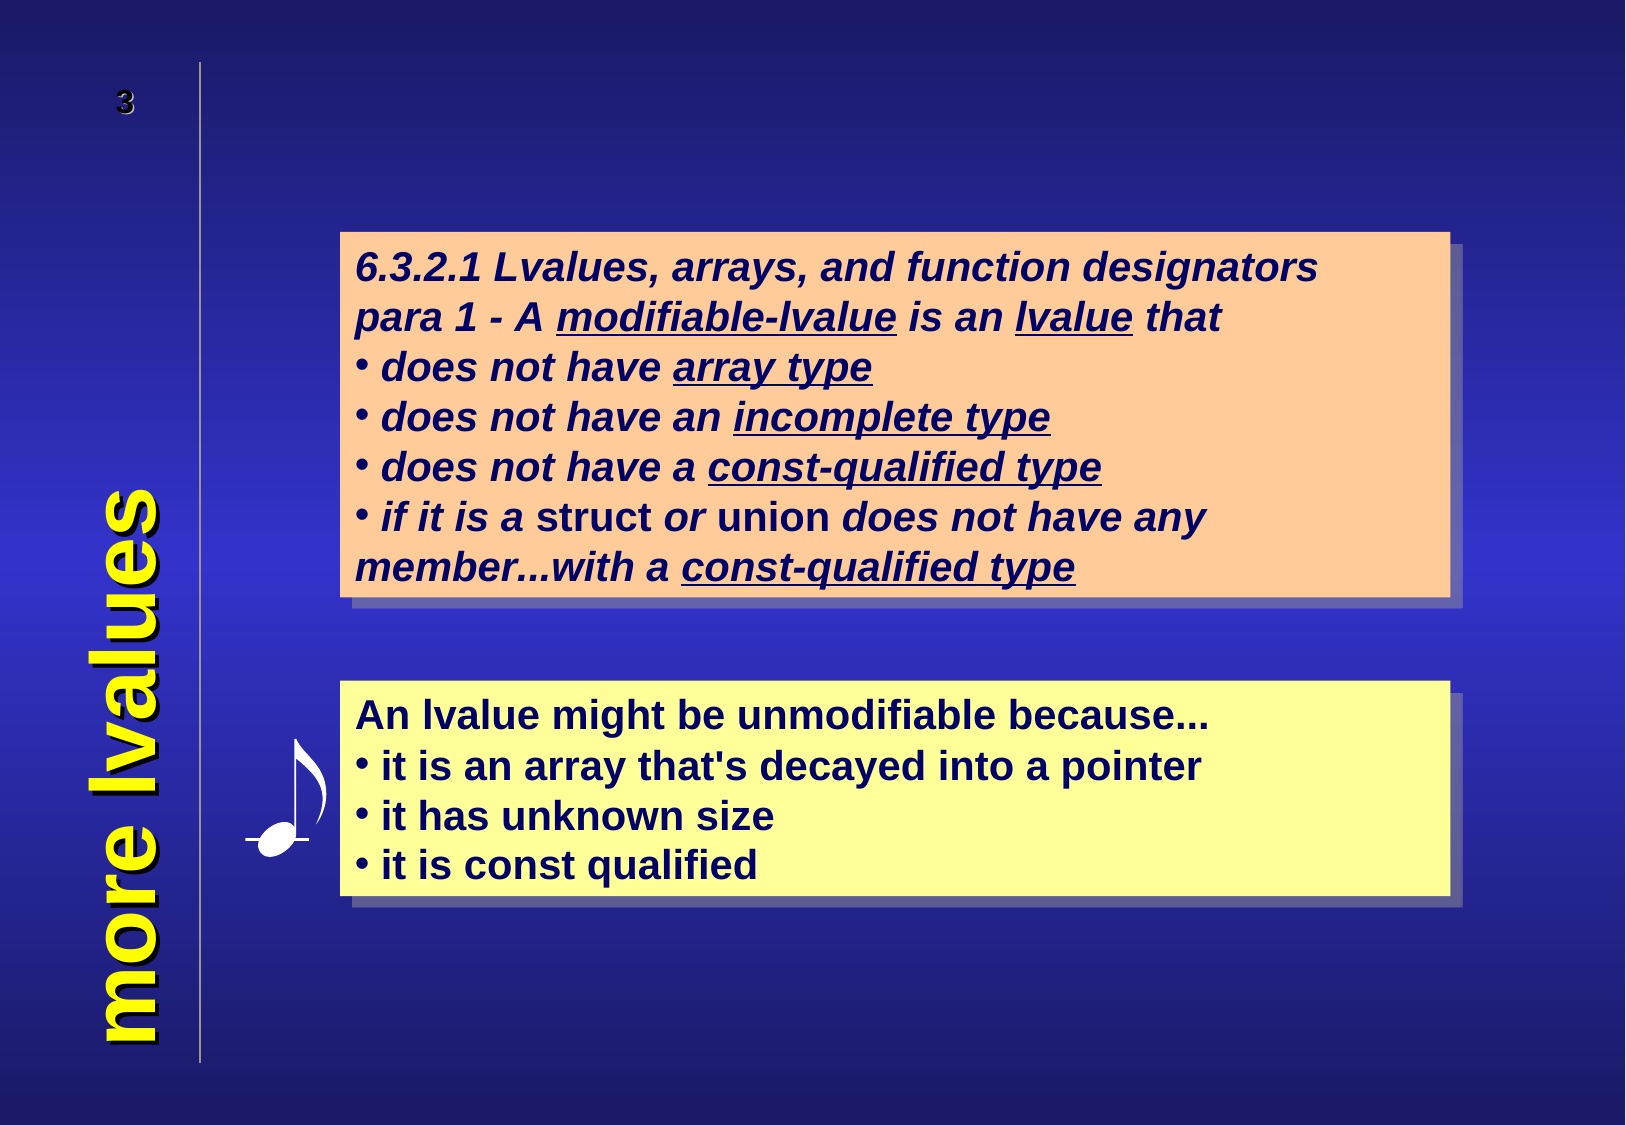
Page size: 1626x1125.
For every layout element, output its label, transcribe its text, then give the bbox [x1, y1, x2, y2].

title more lvalues [50, 187, 188, 1063]
text_box An lvalue might be unmodifiable because... it is an array that's decayed into a pointer it has unknown size it is const qualified [340, 680, 1451, 897]
text_box 6.3.2.1 Lvalues, arrays, and function designators para 1 - A modifiable-lvalue is an lvalue that does not have array type does not have an incomplete type does not have a const-qualified type if it is a struct or union does not have any member...with a const-qualified type [340, 231, 1451, 598]
text_box [245, 738, 327, 857]
